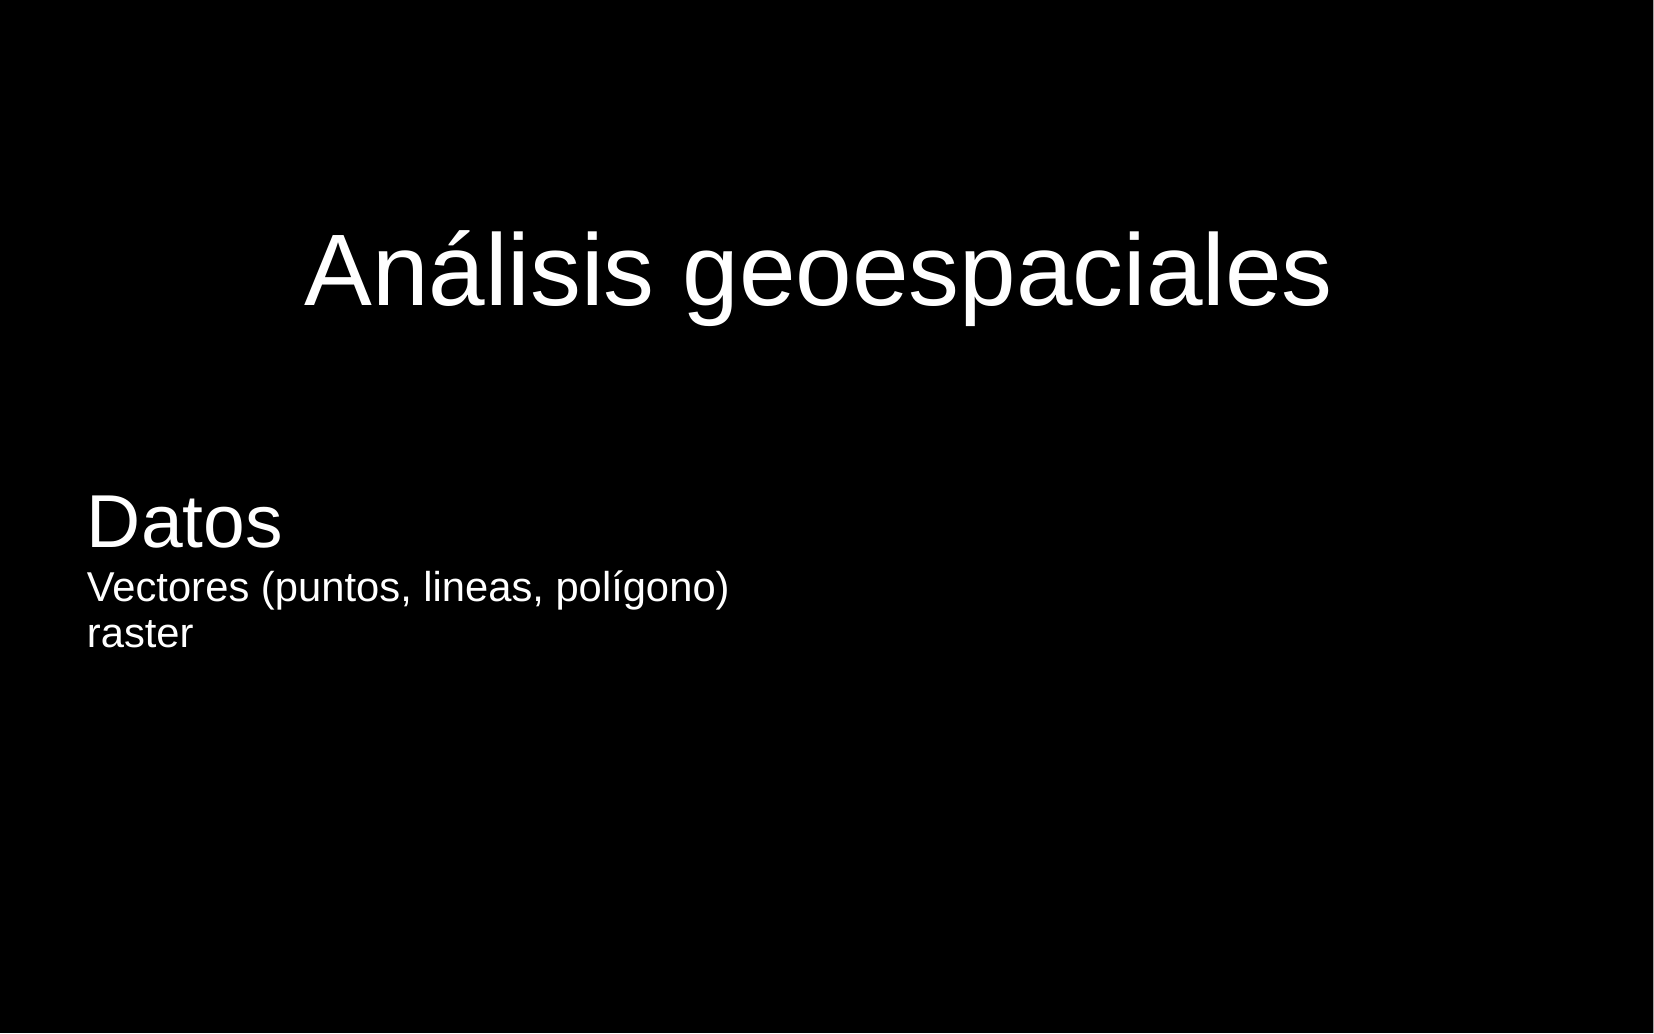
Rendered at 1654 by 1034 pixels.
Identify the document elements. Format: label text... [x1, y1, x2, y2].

title Análisis geoespaciales [75, 195, 1564, 346]
title Datos Vectores (puntos, lineas, polígono) raster [86, 477, 1576, 706]
